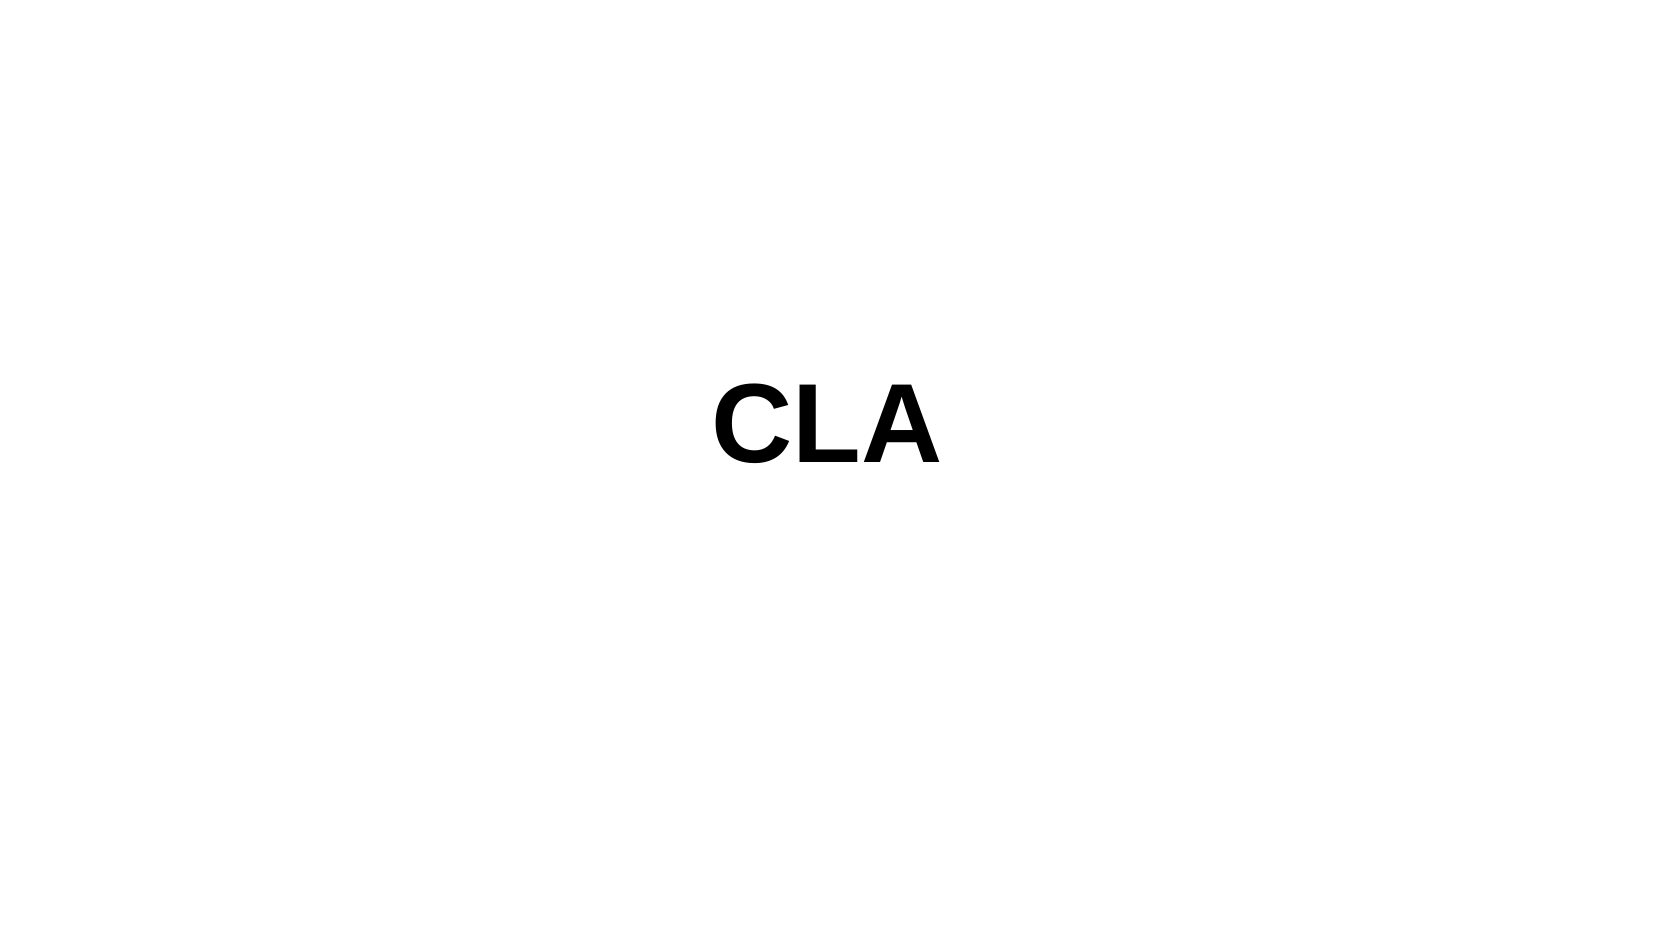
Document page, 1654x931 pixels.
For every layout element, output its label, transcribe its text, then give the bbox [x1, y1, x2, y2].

title CLA [82, 345, 1571, 501]
